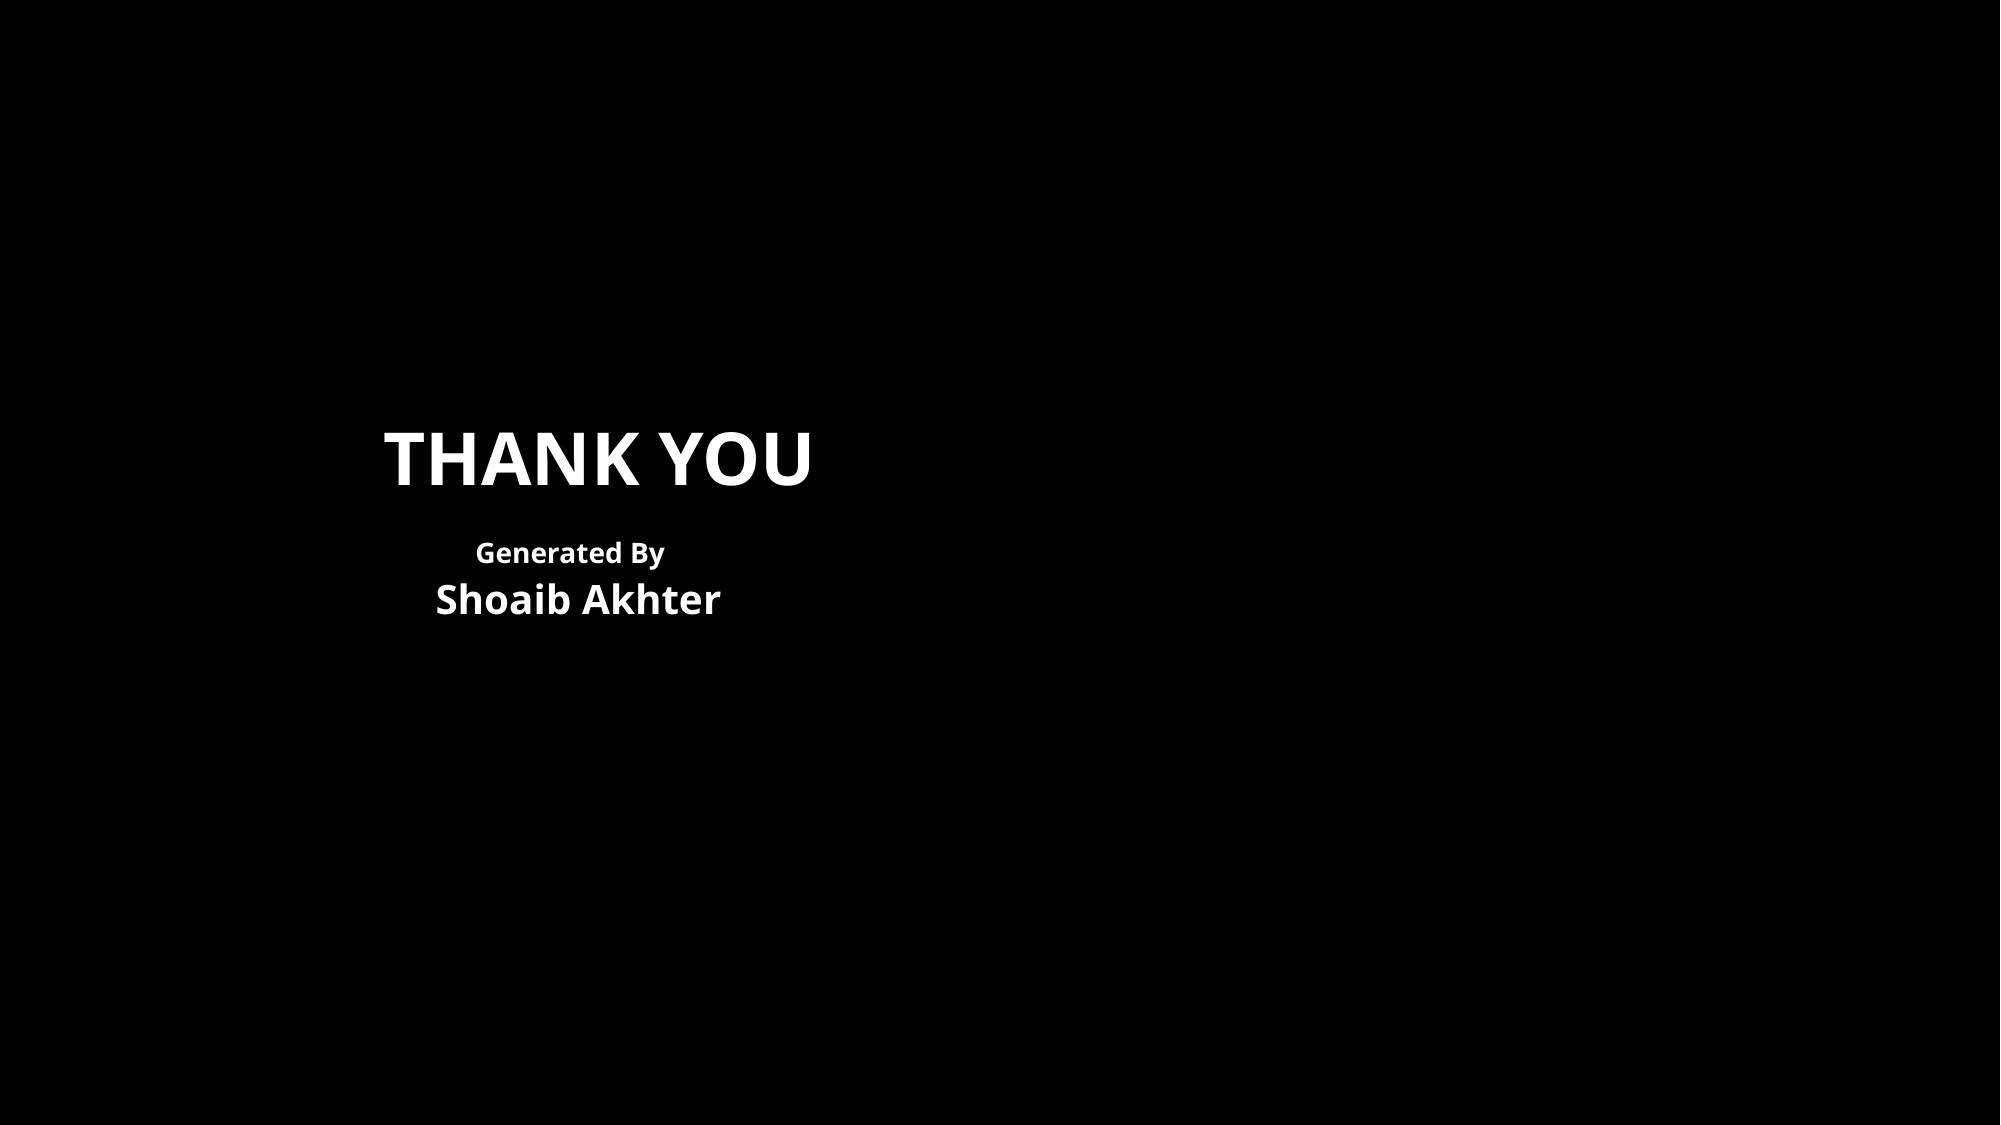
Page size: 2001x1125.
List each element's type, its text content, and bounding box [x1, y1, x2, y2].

title THANK YOU Generated By Shoaib Akhter [137, 414, 1863, 632]
